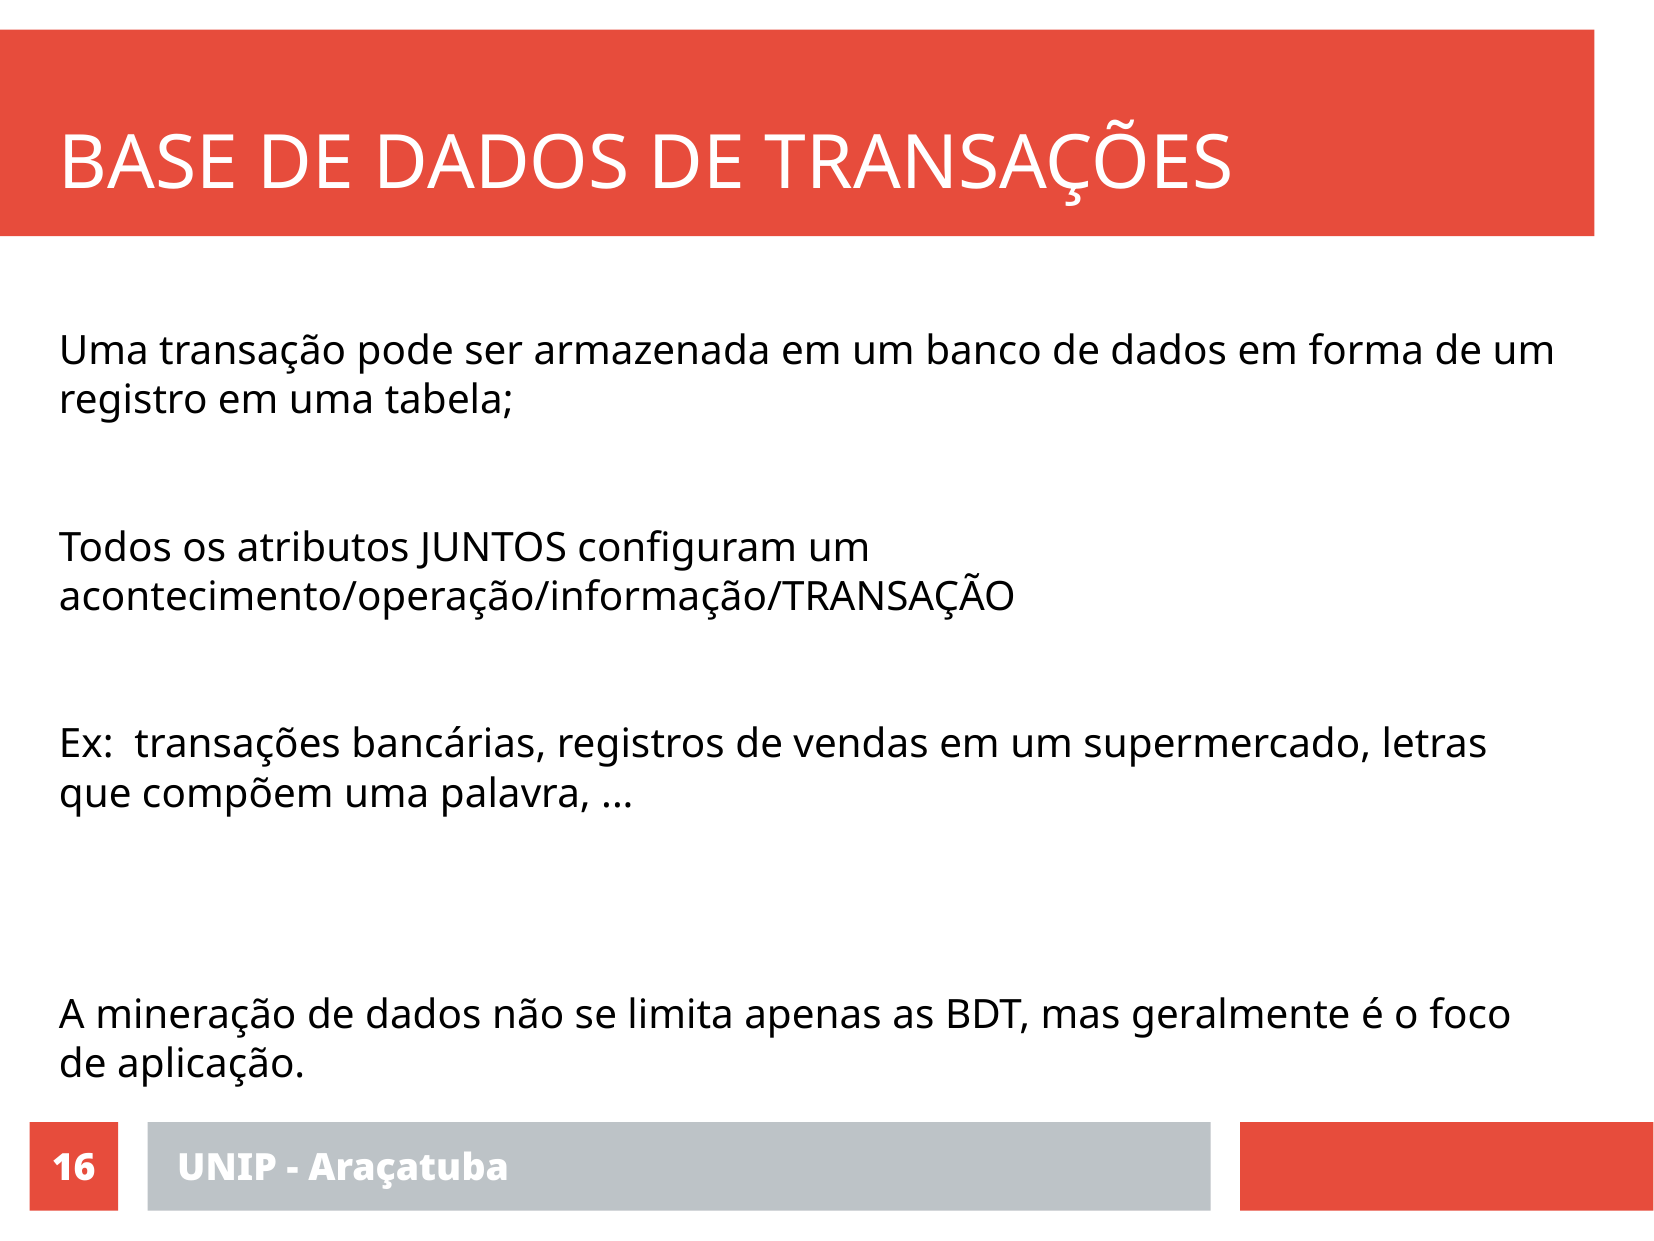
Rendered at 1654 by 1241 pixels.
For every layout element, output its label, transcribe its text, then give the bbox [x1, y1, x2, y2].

title Base de dados de transações [59, 59, 1595, 207]
list Uma transação pode ser armazenada em um banco de dados em forma de um registro em uma tabela; Todos os atributos JUNTOS configuram um acontecimento/operação/informação/TRANSAÇÃO Ex: transações bancárias, registros de vendas em um supermercado, letras que compõem uma palavra, ... A mineração de dados não se limita apenas as BDT, mas geralmente é o foco de aplicação. [59, 324, 1565, 1093]
